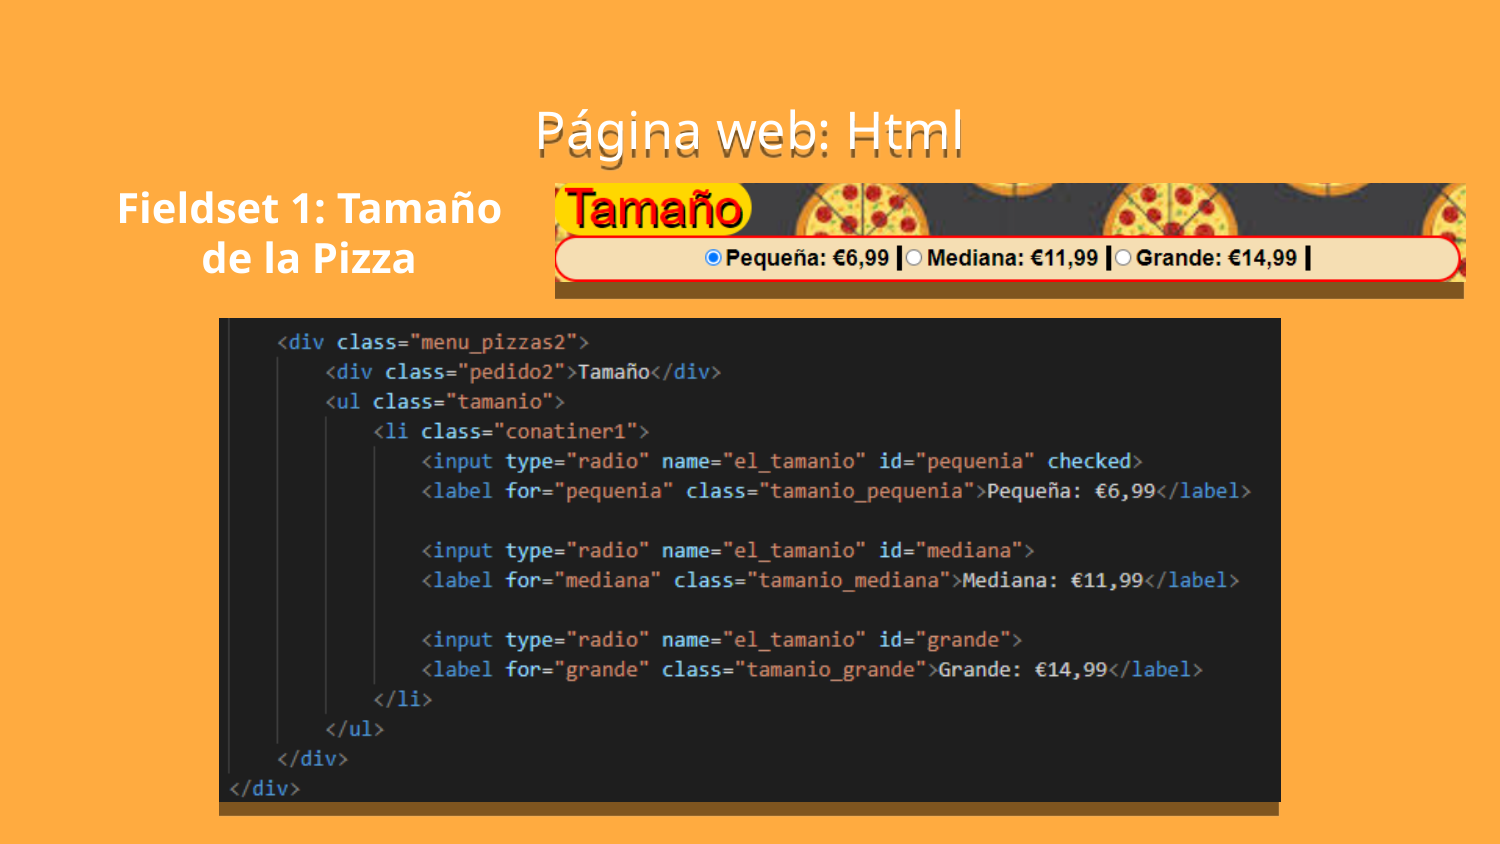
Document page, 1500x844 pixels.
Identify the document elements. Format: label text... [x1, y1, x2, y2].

picture [219, 318, 1281, 802]
picture [555, 183, 1466, 282]
title Página web: Html [51, 72, 1449, 167]
text_box Fieldset 1: Tamaño de la Pizza [85, 166, 533, 297]
